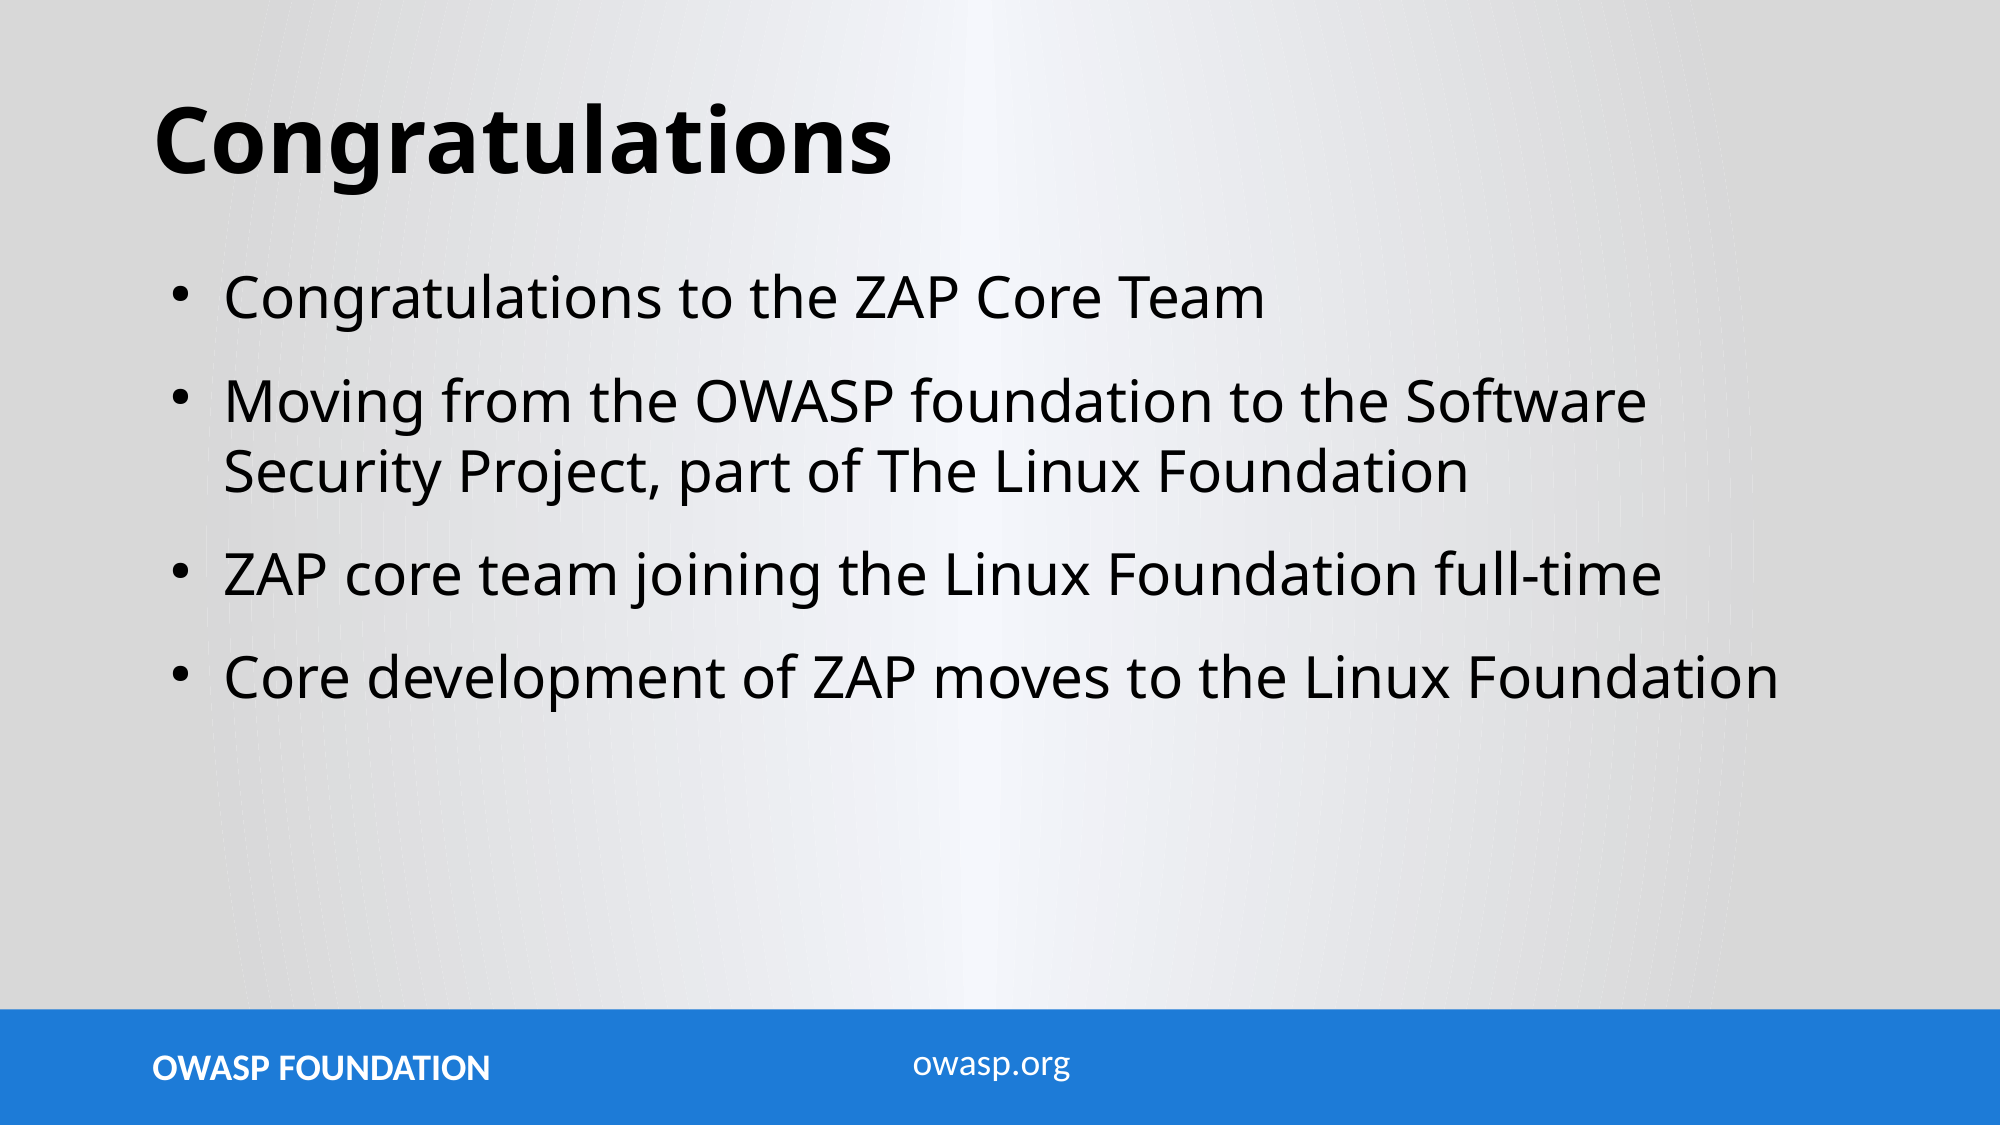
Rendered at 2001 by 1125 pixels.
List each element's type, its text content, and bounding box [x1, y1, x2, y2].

list Congratulations to the ZAP Core Team Moving from the OWASP foundation to the Software Security Project, part of The Linux Foundation ZAP core team joining the Linux Foundation full-time Core development of ZAP moves to the Linux Foundation [137, 252, 1863, 967]
title Congratulations [137, 35, 1863, 252]
